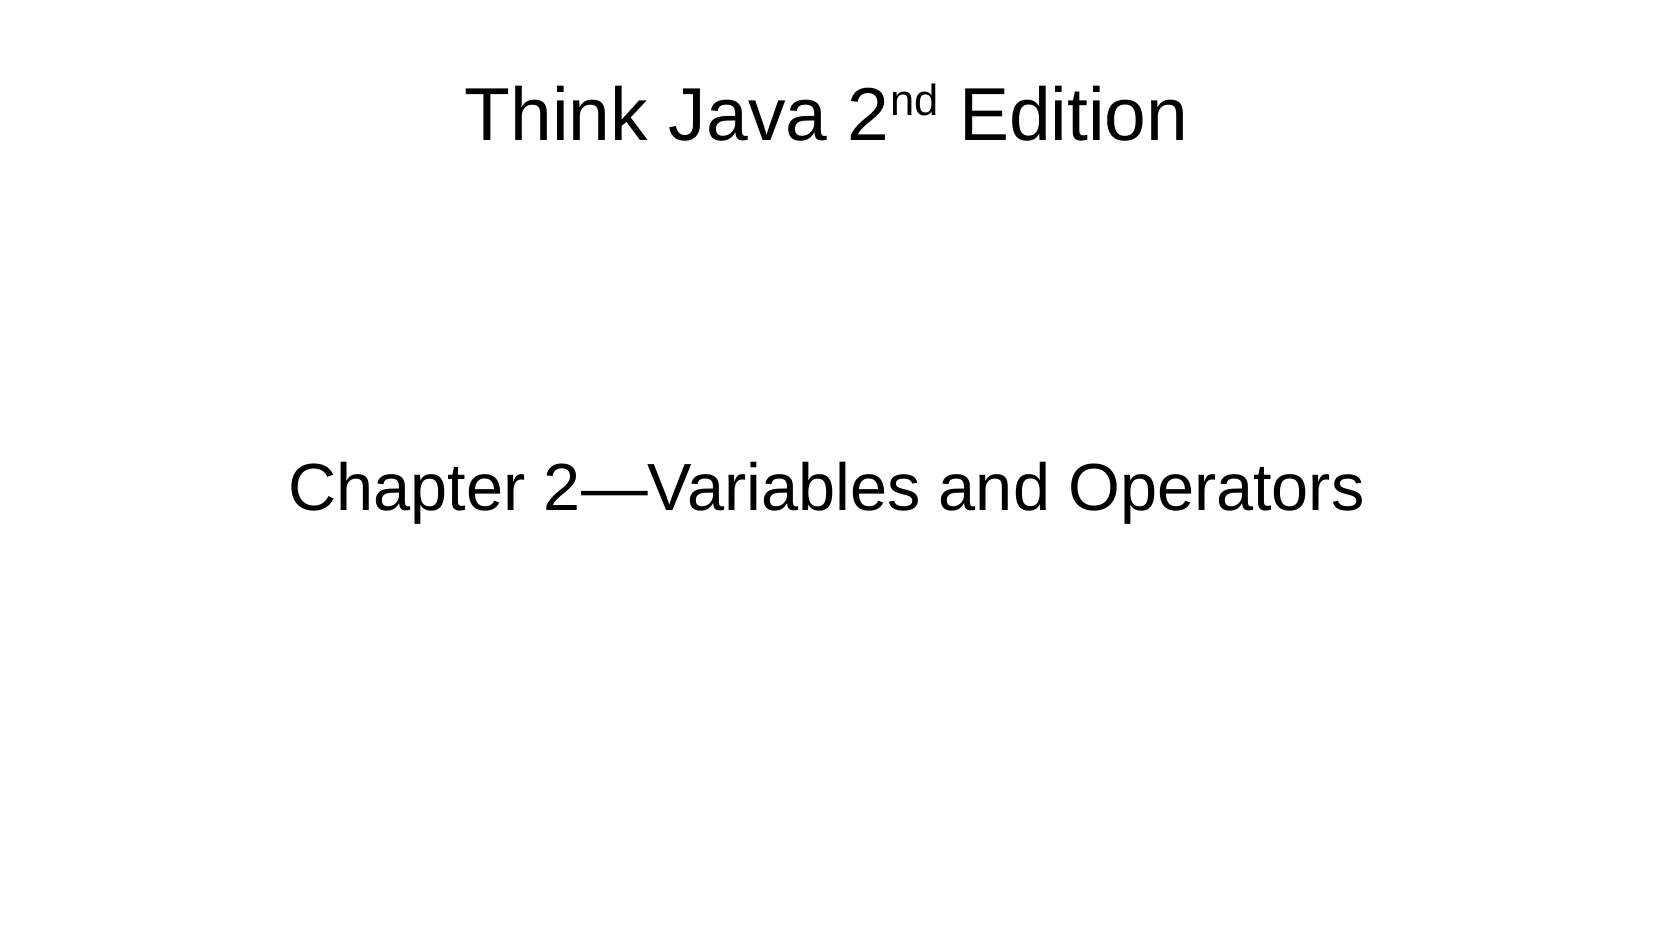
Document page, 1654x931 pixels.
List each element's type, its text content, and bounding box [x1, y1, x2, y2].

title Think Java 2nd Edition [82, 37, 1571, 193]
subtitle Chapter 2—Variables and Operators [82, 217, 1571, 758]
